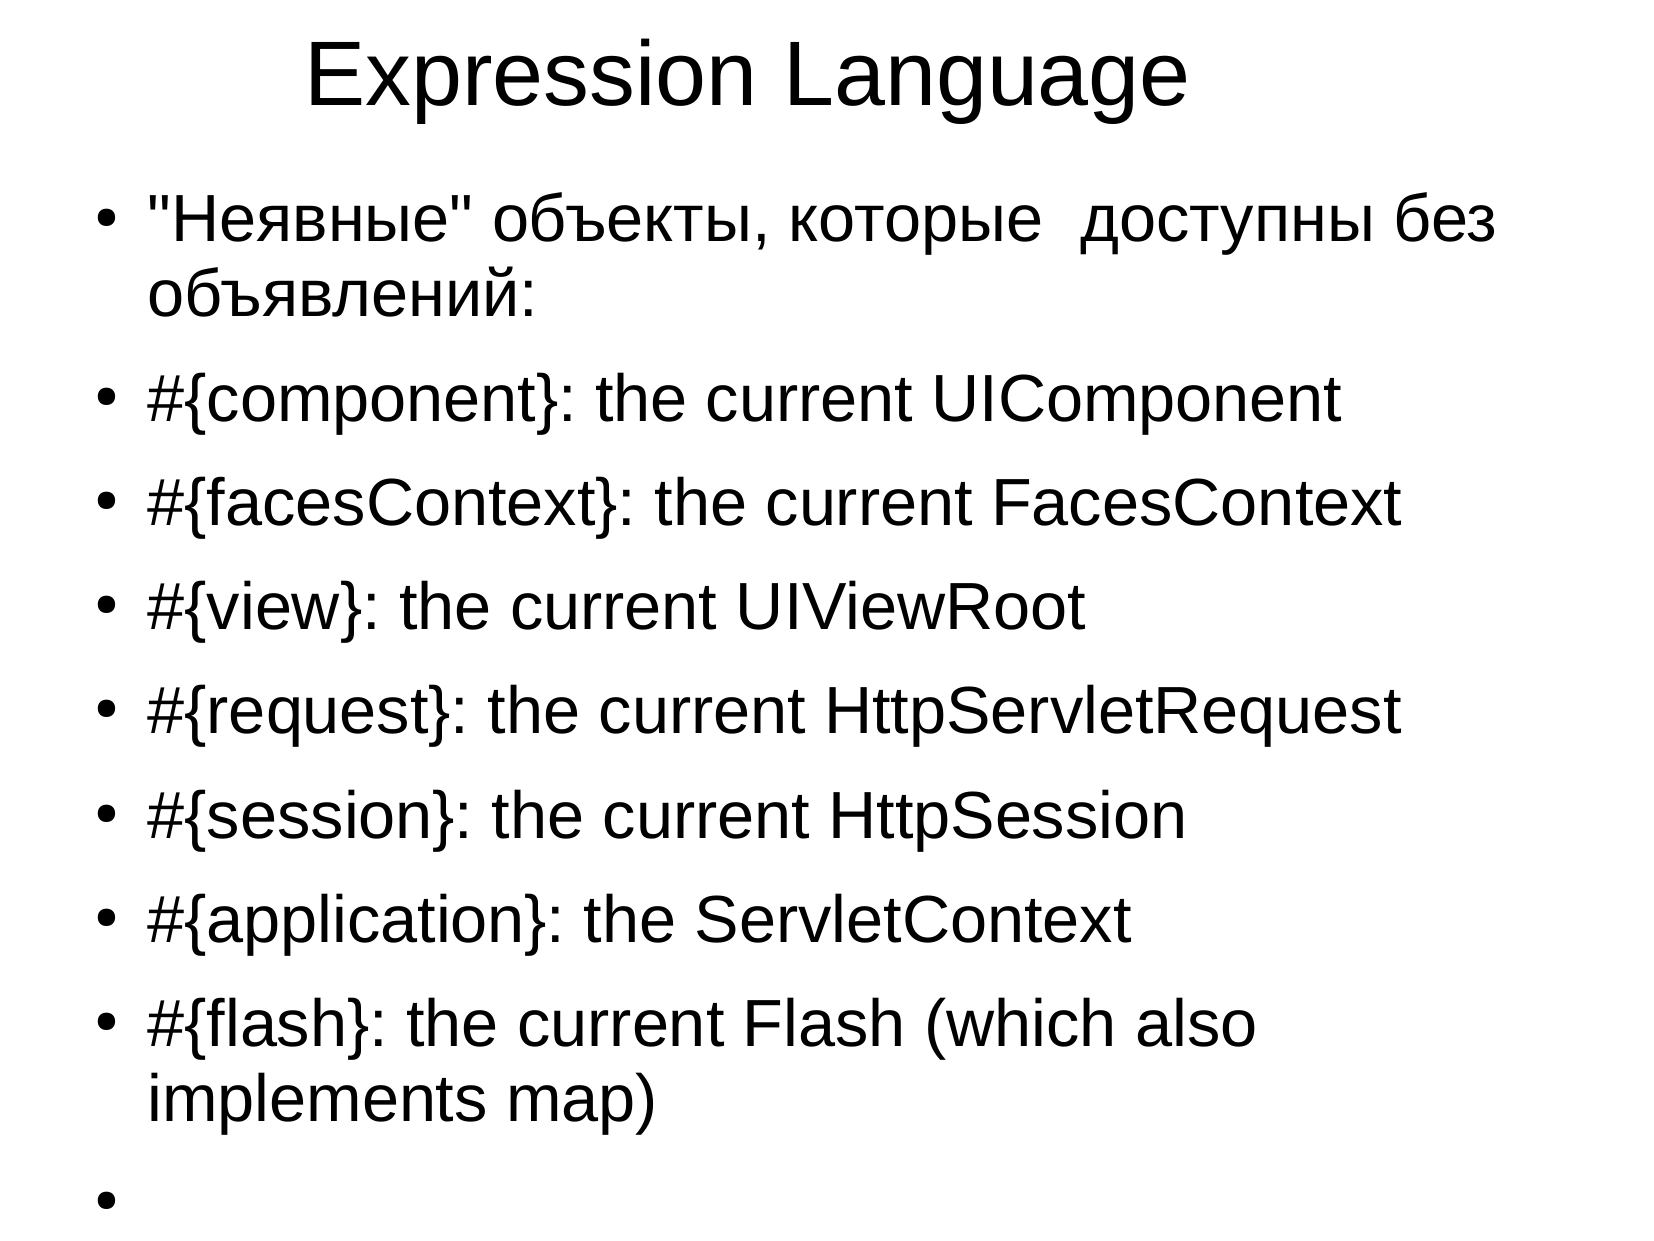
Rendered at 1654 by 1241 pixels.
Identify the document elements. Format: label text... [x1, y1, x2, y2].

list "Неявные" объекты, которые доступны без объявлений: #{component}: the current UIComponent #{facesContext}: the current FacesContext #{view}: the current UIViewRoot #{request}: the current HttpServletRequest #{session}: the current HttpSession #{application}: the ServletContext #{flash}: the current Flash (which also implements map) [76, 181, 1565, 1241]
title Expression Language [76, 0, 1565, 178]
